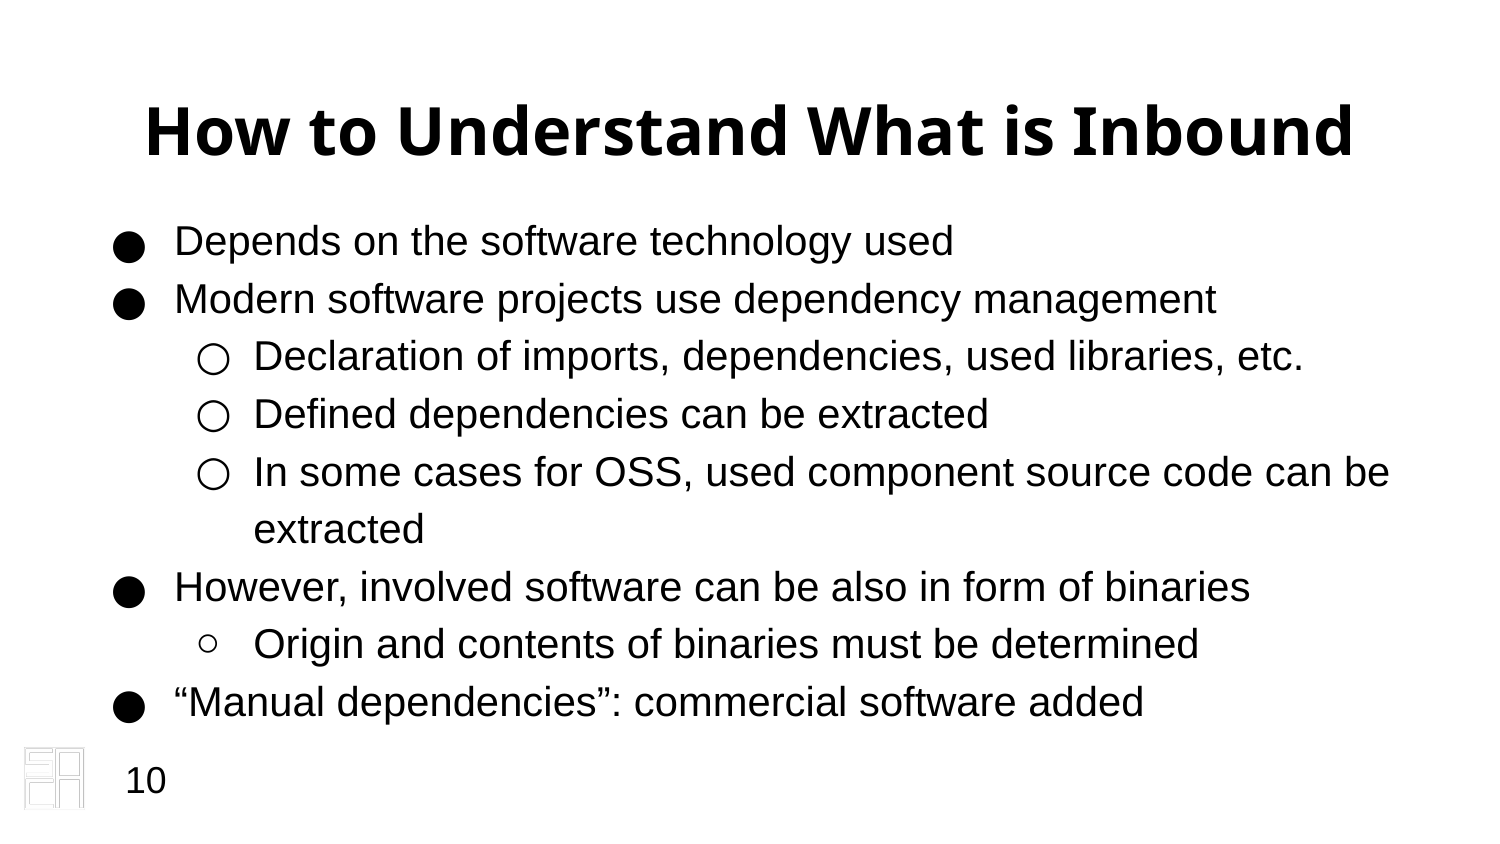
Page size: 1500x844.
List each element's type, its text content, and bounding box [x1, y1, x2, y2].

text_box Depends on the software technology used Modern software projects use dependency management Declaration of imports, dependencies, used libraries, etc. Defined dependencies can be extracted In some cases for OSS, used component source code can be extracted However, involved software can be also in form of binaries Origin and contents of binaries must be determined “Manual dependencies”: commercial software added [88, 199, 1447, 753]
text_box How to Understand What is Inbound [74, 39, 1425, 169]
picture [23, 746, 86, 811]
